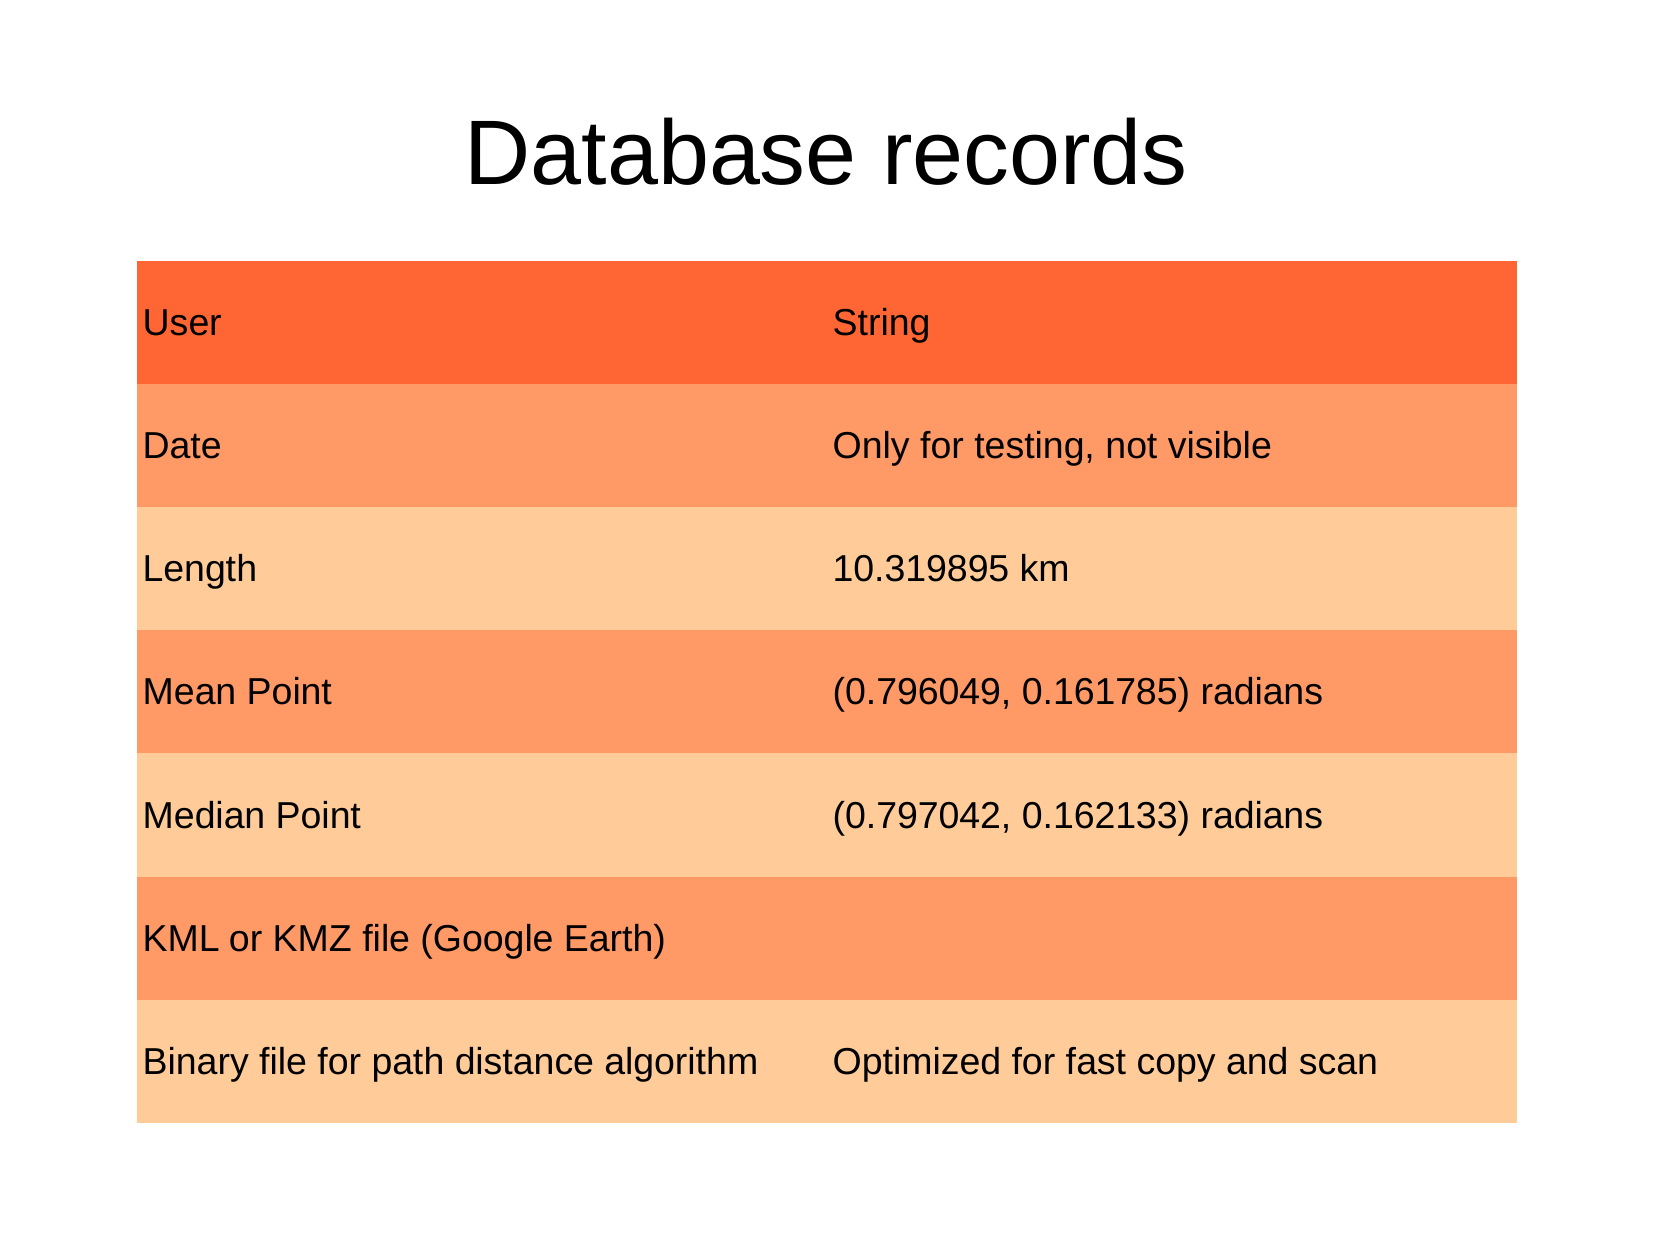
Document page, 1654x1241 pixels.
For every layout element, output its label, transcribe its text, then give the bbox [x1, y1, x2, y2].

table_cell 10.319895 km [827, 507, 1517, 630]
table_cell Median Point [137, 753, 827, 877]
table_cell Date [137, 384, 827, 507]
table_cell Only for testing, not visible [827, 384, 1517, 507]
table_cell (0.797042, 0.162133) radians [827, 753, 1517, 877]
table_cell Mean Point [137, 630, 827, 753]
table_header String [827, 261, 1517, 384]
table_header User [137, 261, 827, 384]
table_cell Length [137, 507, 827, 630]
table_cell Optimized for fast copy and scan [827, 1000, 1517, 1123]
table_cell (0.796049, 0.161785) radians [827, 630, 1517, 753]
title Database records [82, 49, 1571, 257]
table_cell [827, 877, 1517, 1000]
table_cell Binary file for path distance algorithm [137, 1000, 827, 1123]
table_cell KML or KMZ file (Google Earth) [137, 877, 827, 1000]
